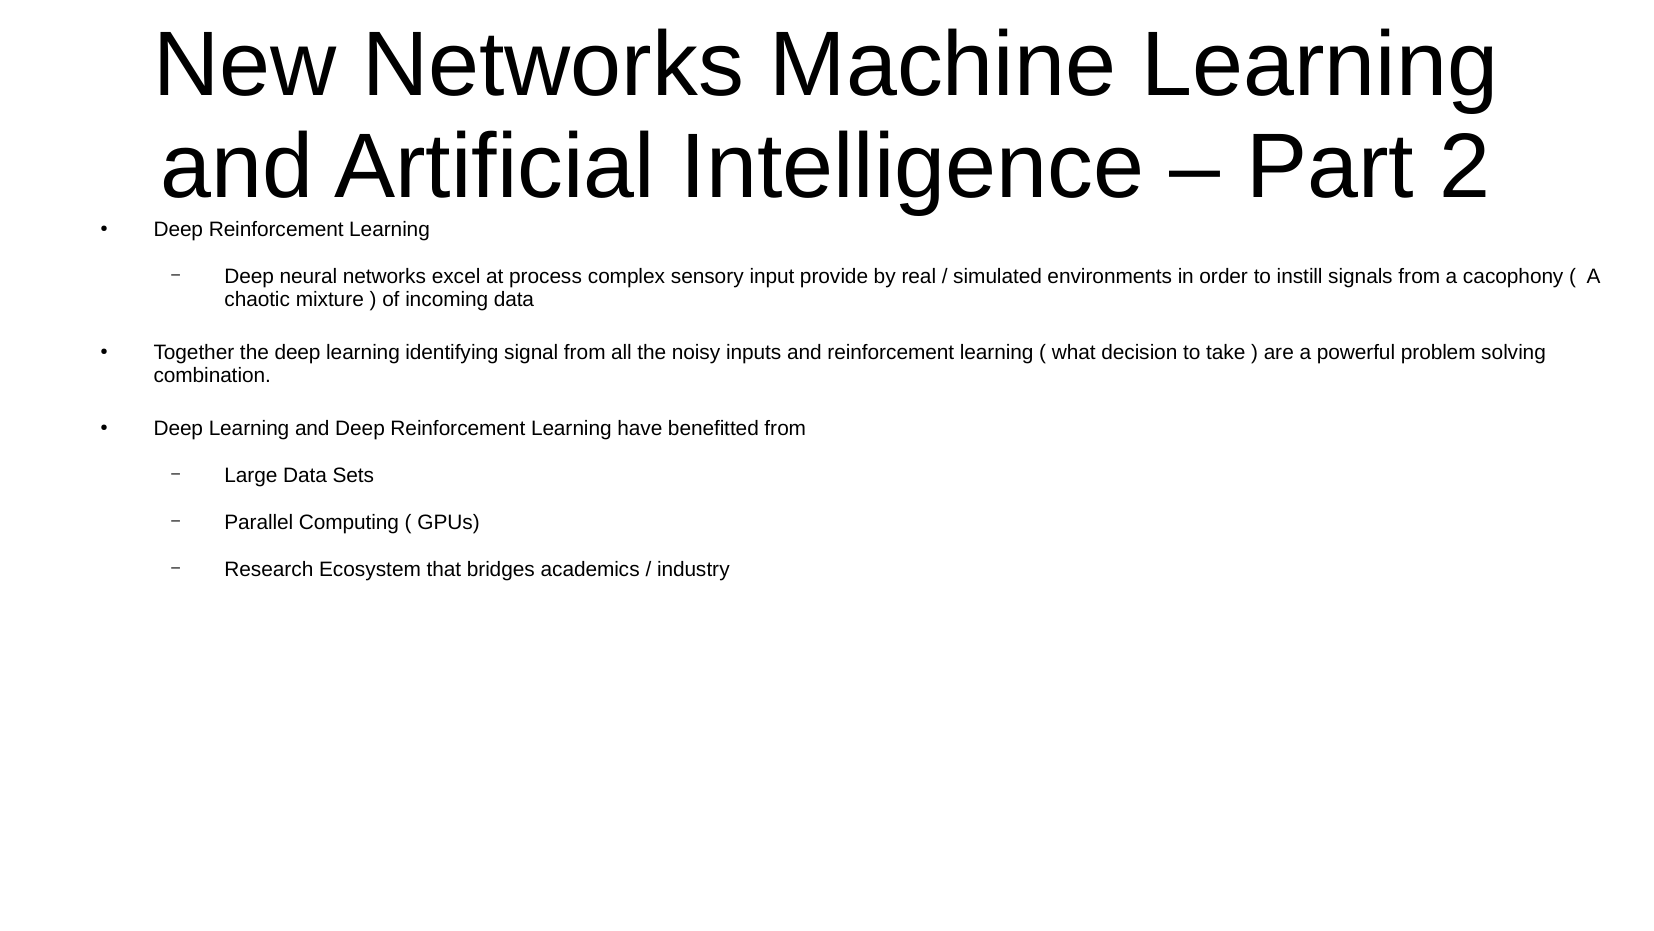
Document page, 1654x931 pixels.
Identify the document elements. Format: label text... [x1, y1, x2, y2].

list Deep Reinforcement Learning Deep neural networks excel at process complex sensory input provide by real / simulated environments in order to instill signals from a cacophony ( A chaotic mixture ) of incoming data Together the deep learning identifying signal from all the noisy inputs and reinforcement learning ( what decision to take ) are a powerful problem solving combination. Deep Learning and Deep Reinforcement Learning have benefitted from Large Data Sets Parallel Computing ( GPUs) Research Ecosystem that bridges academics / industry [82, 217, 1621, 901]
title New Networks Machine Learning and Artificial Intelligence – Part 2 [82, 12, 1571, 217]
